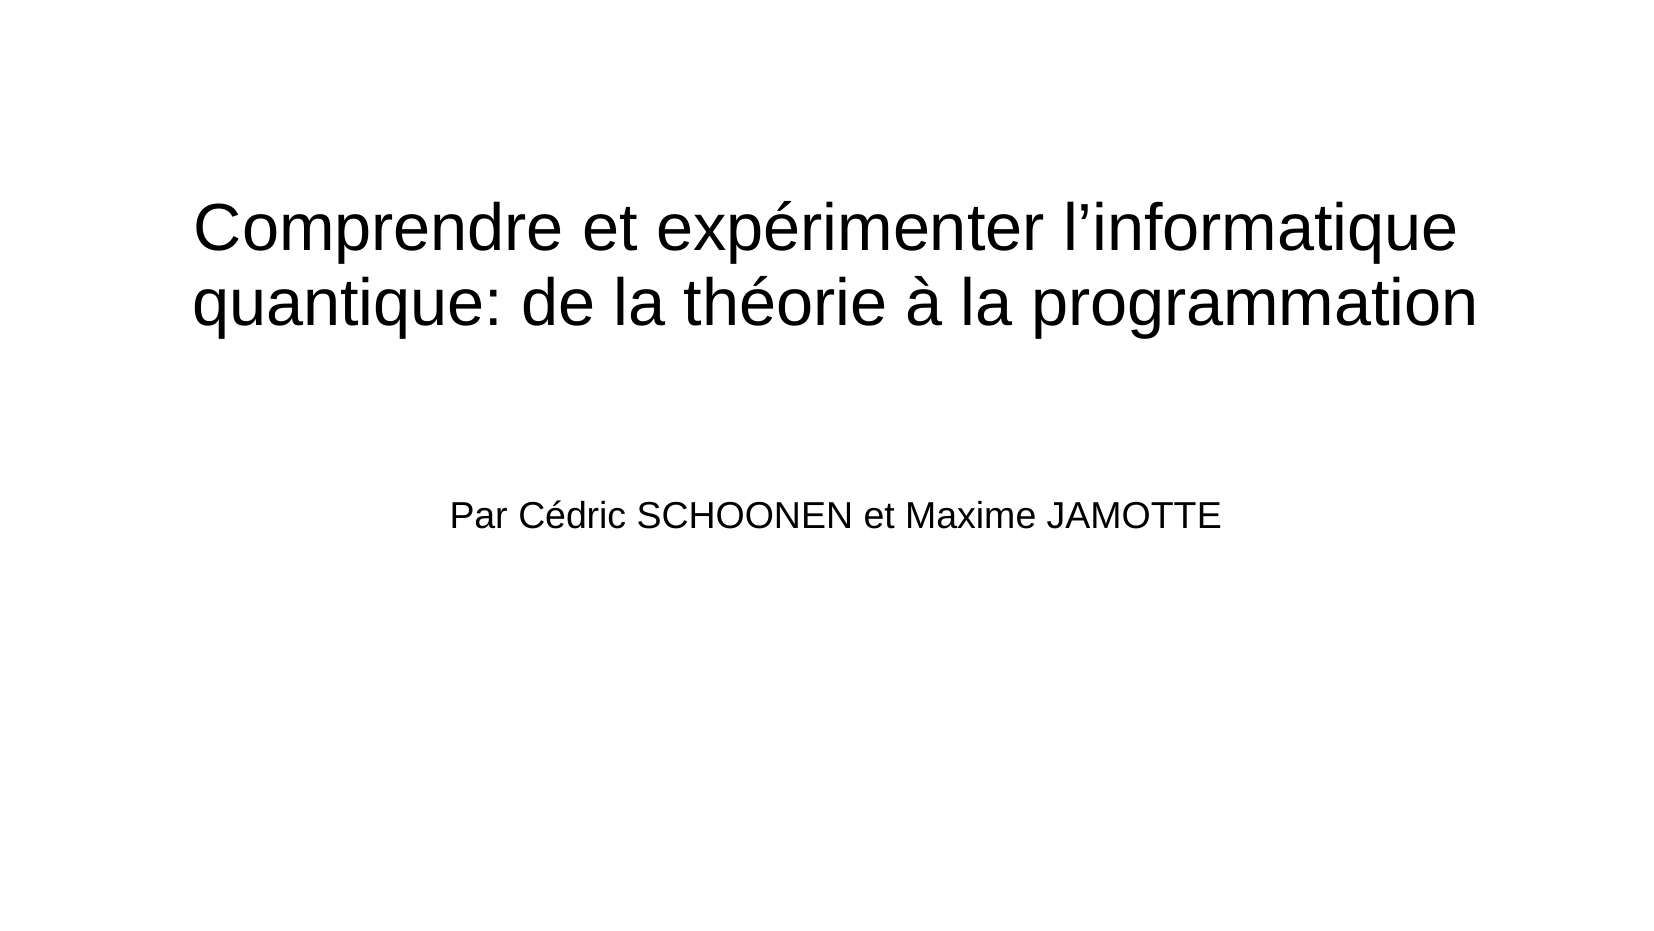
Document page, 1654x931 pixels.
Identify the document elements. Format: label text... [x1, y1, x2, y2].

text_box Par Cédric SCHOONEN et Maxime JAMOTTE [434, 487, 1238, 545]
title Comprendre et expérimenter l’informatique quantique: de la théorie à la programmation [82, 187, 1571, 343]
